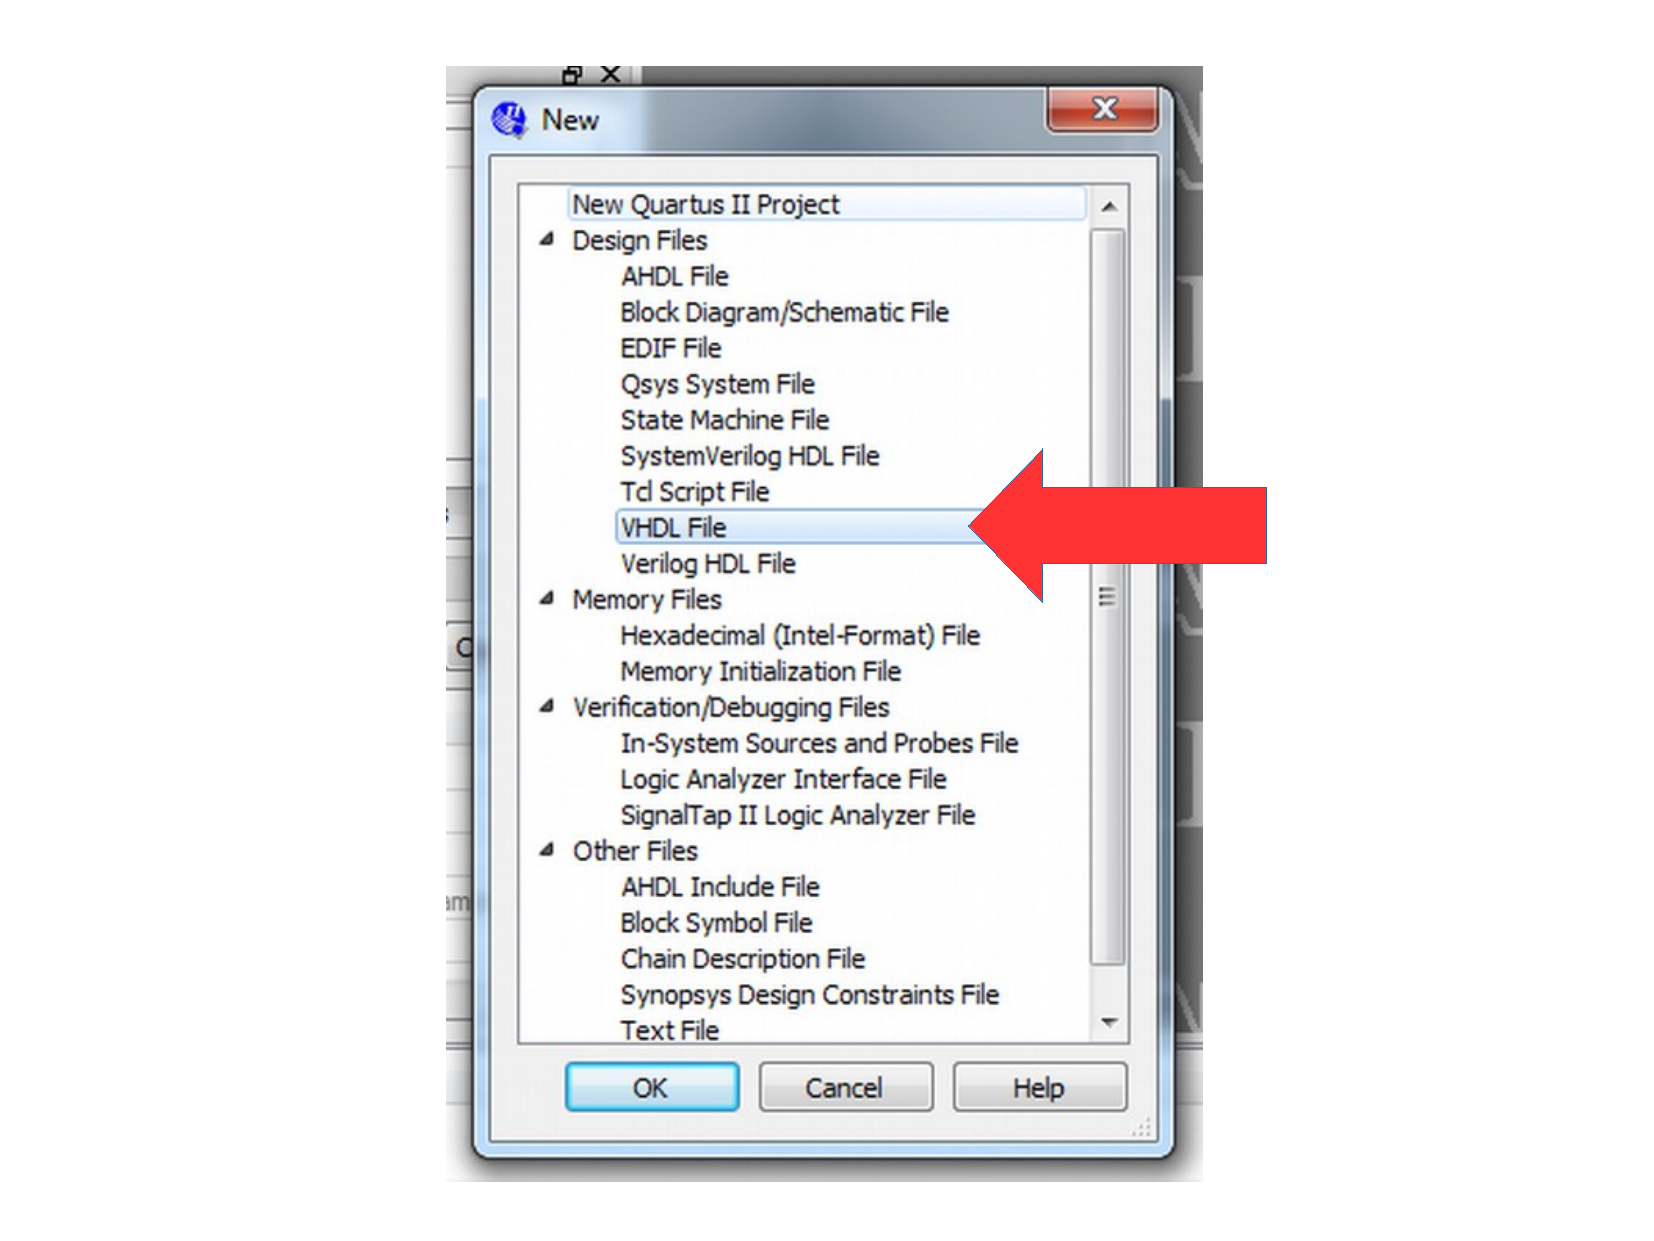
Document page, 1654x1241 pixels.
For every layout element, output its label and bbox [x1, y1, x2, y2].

picture [446, 66, 1203, 1182]
text_box [968, 448, 1267, 603]
